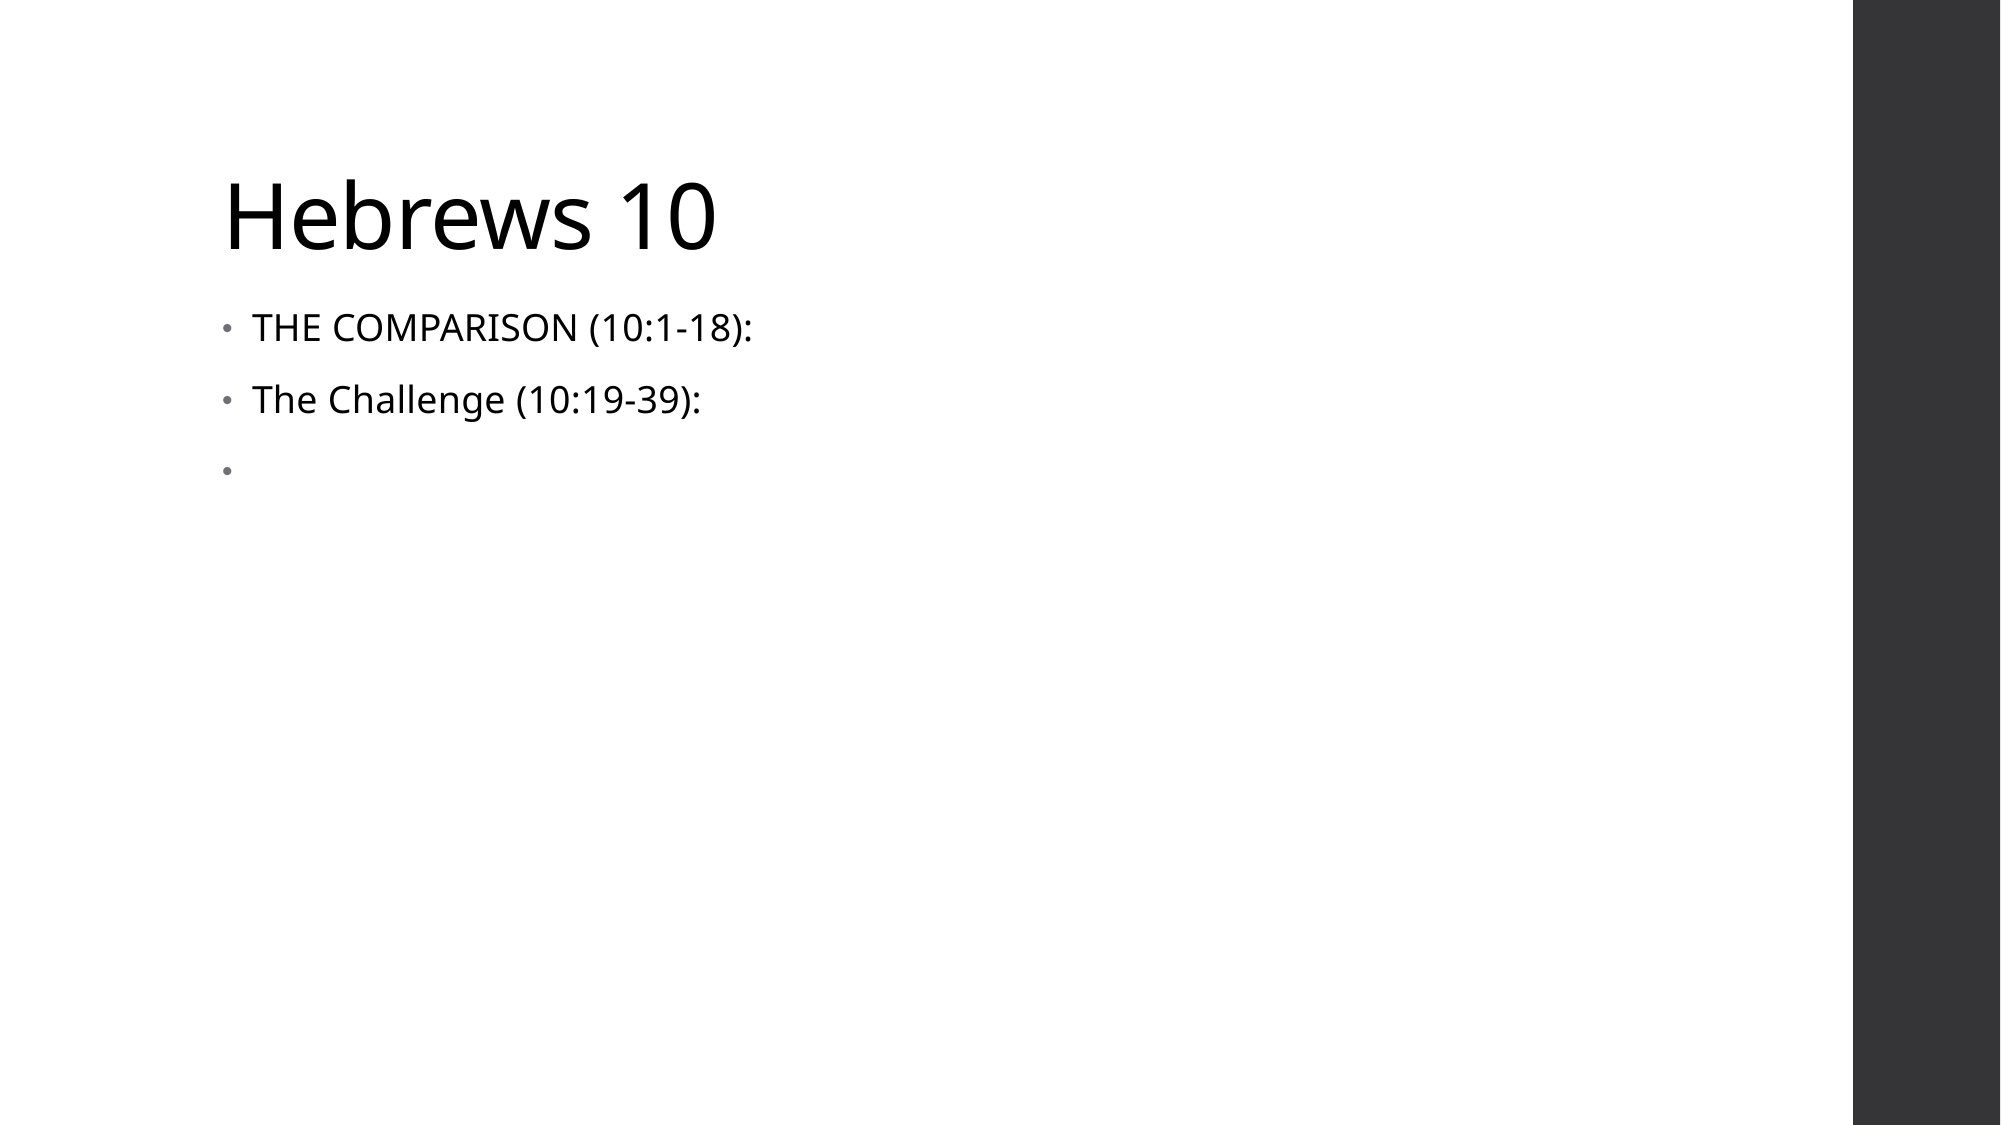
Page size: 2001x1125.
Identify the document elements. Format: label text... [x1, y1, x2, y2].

list THE COMPARISON (10:1-18): The Challenge (10:19-39): [206, 299, 1617, 1014]
title Hebrews 10 [206, 60, 1797, 278]
